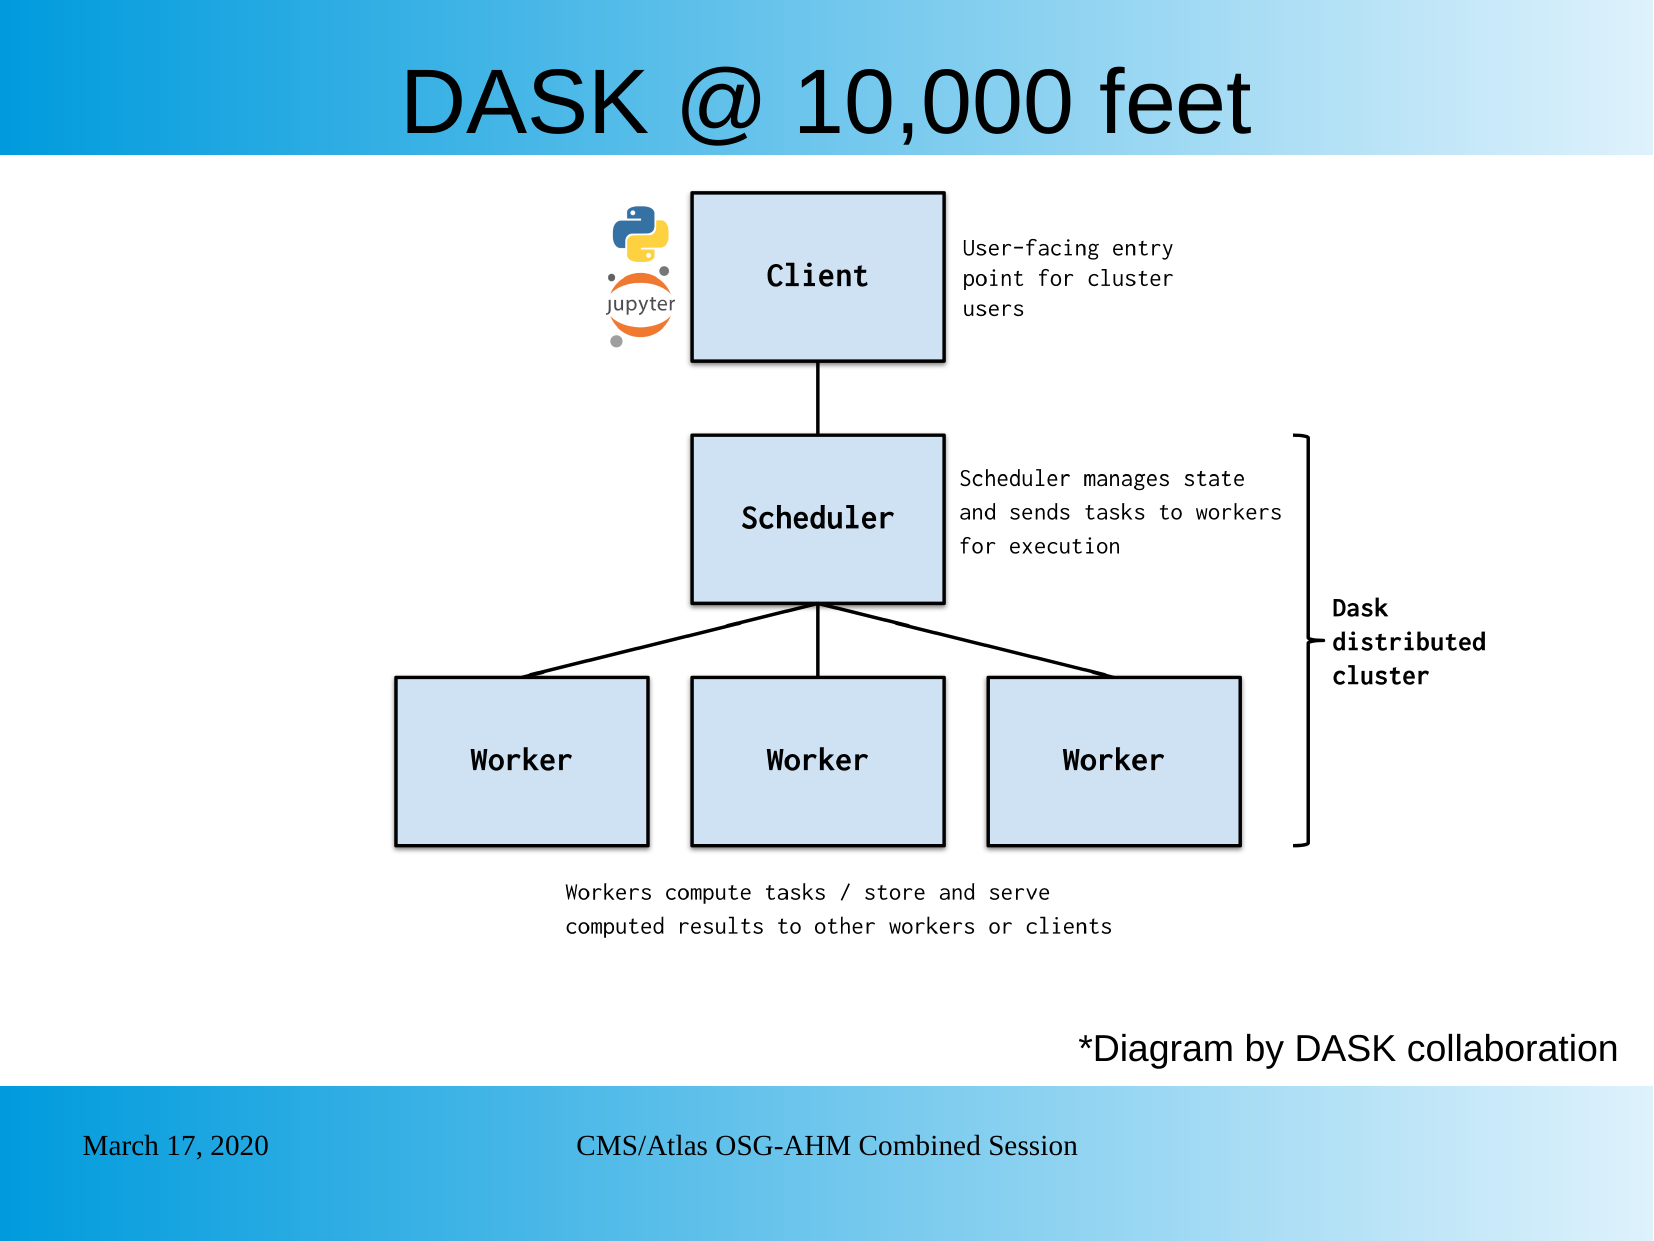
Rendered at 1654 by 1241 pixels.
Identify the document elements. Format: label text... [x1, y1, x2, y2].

text_box *Diagram by DASK collaboration [1063, 1020, 1634, 1077]
picture [340, 179, 1531, 1021]
title DASK @ 10,000 feet [82, 49, 1571, 155]
